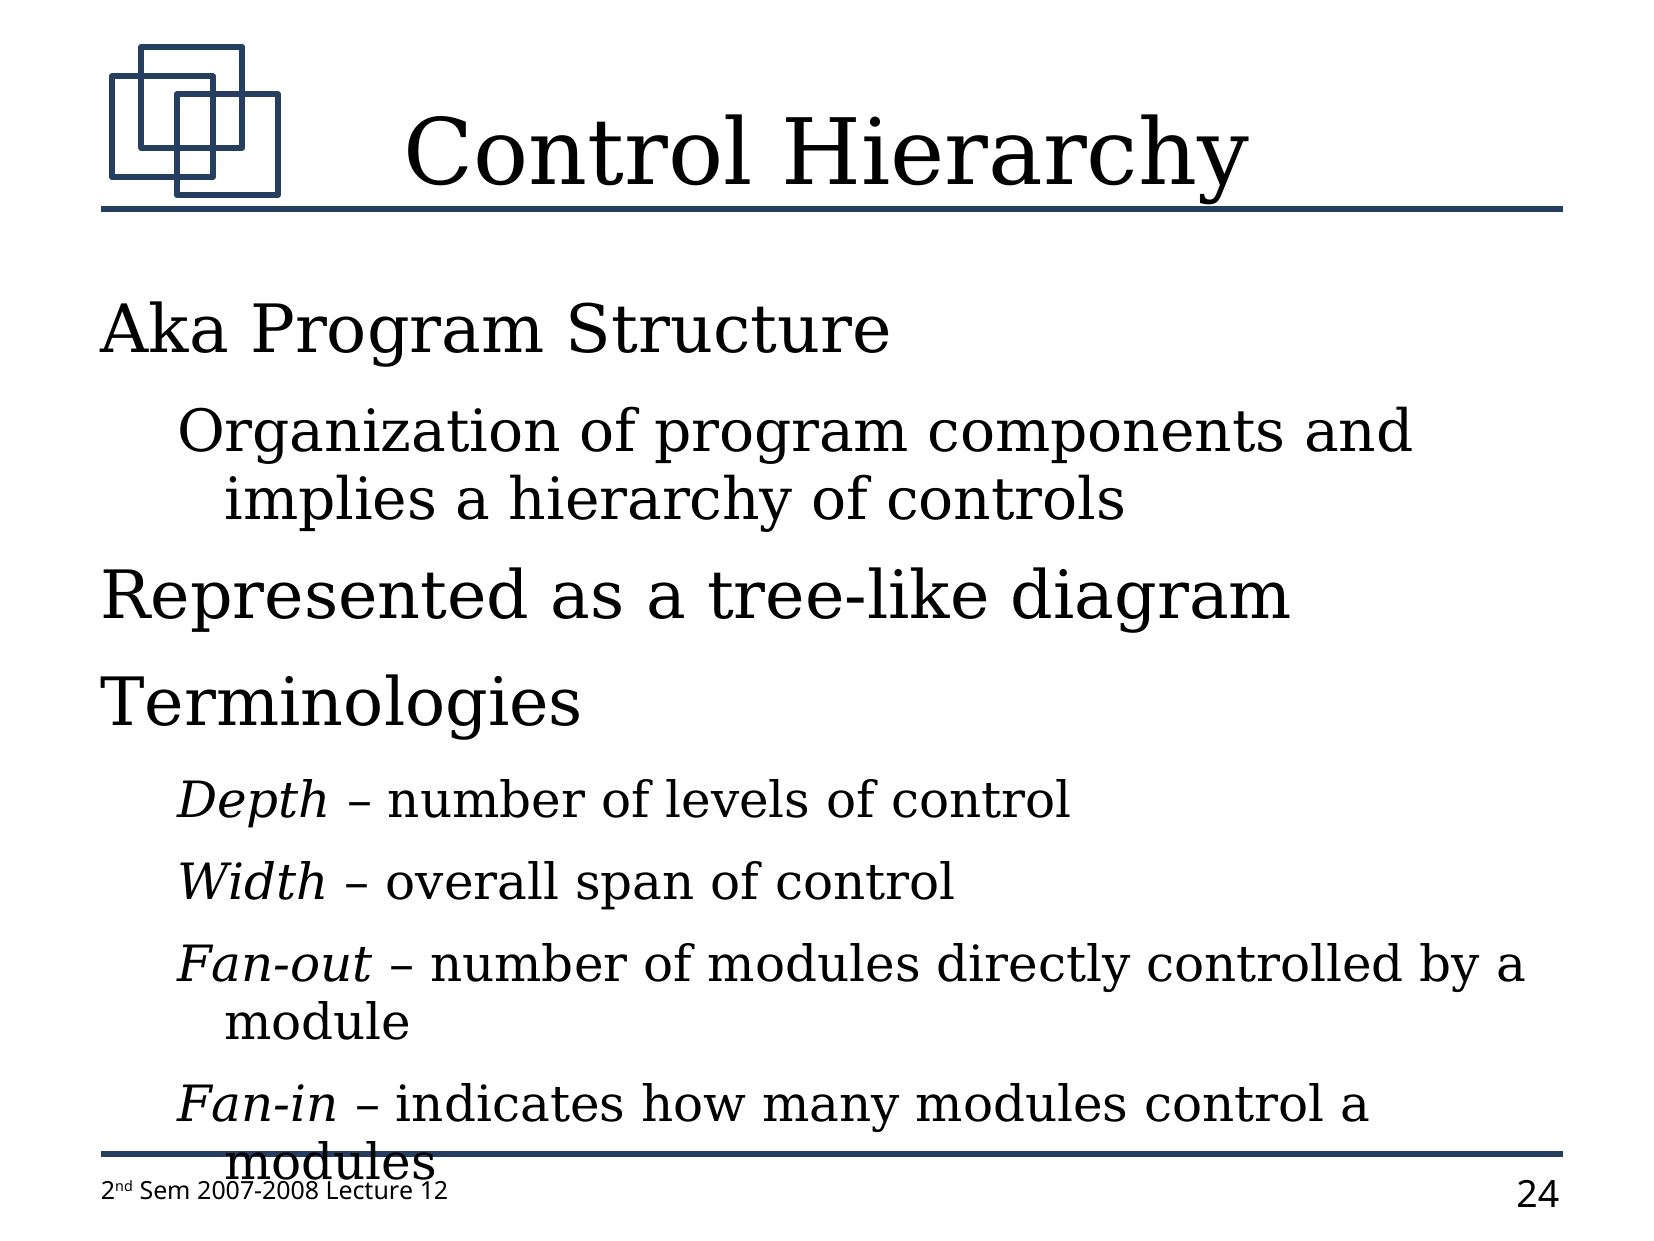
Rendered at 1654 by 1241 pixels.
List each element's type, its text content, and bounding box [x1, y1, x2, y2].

list Aka Program Structure Organization of program components and implies a hierarchy of controls Represented as a tree-like diagram Terminologies Depth – number of levels of control Width – overall span of control Fan-out – number of modules directly controlled by a module Fan-in – indicates how many modules control a modules [82, 290, 1571, 1192]
title Control Hierarchy [82, 49, 1571, 257]
